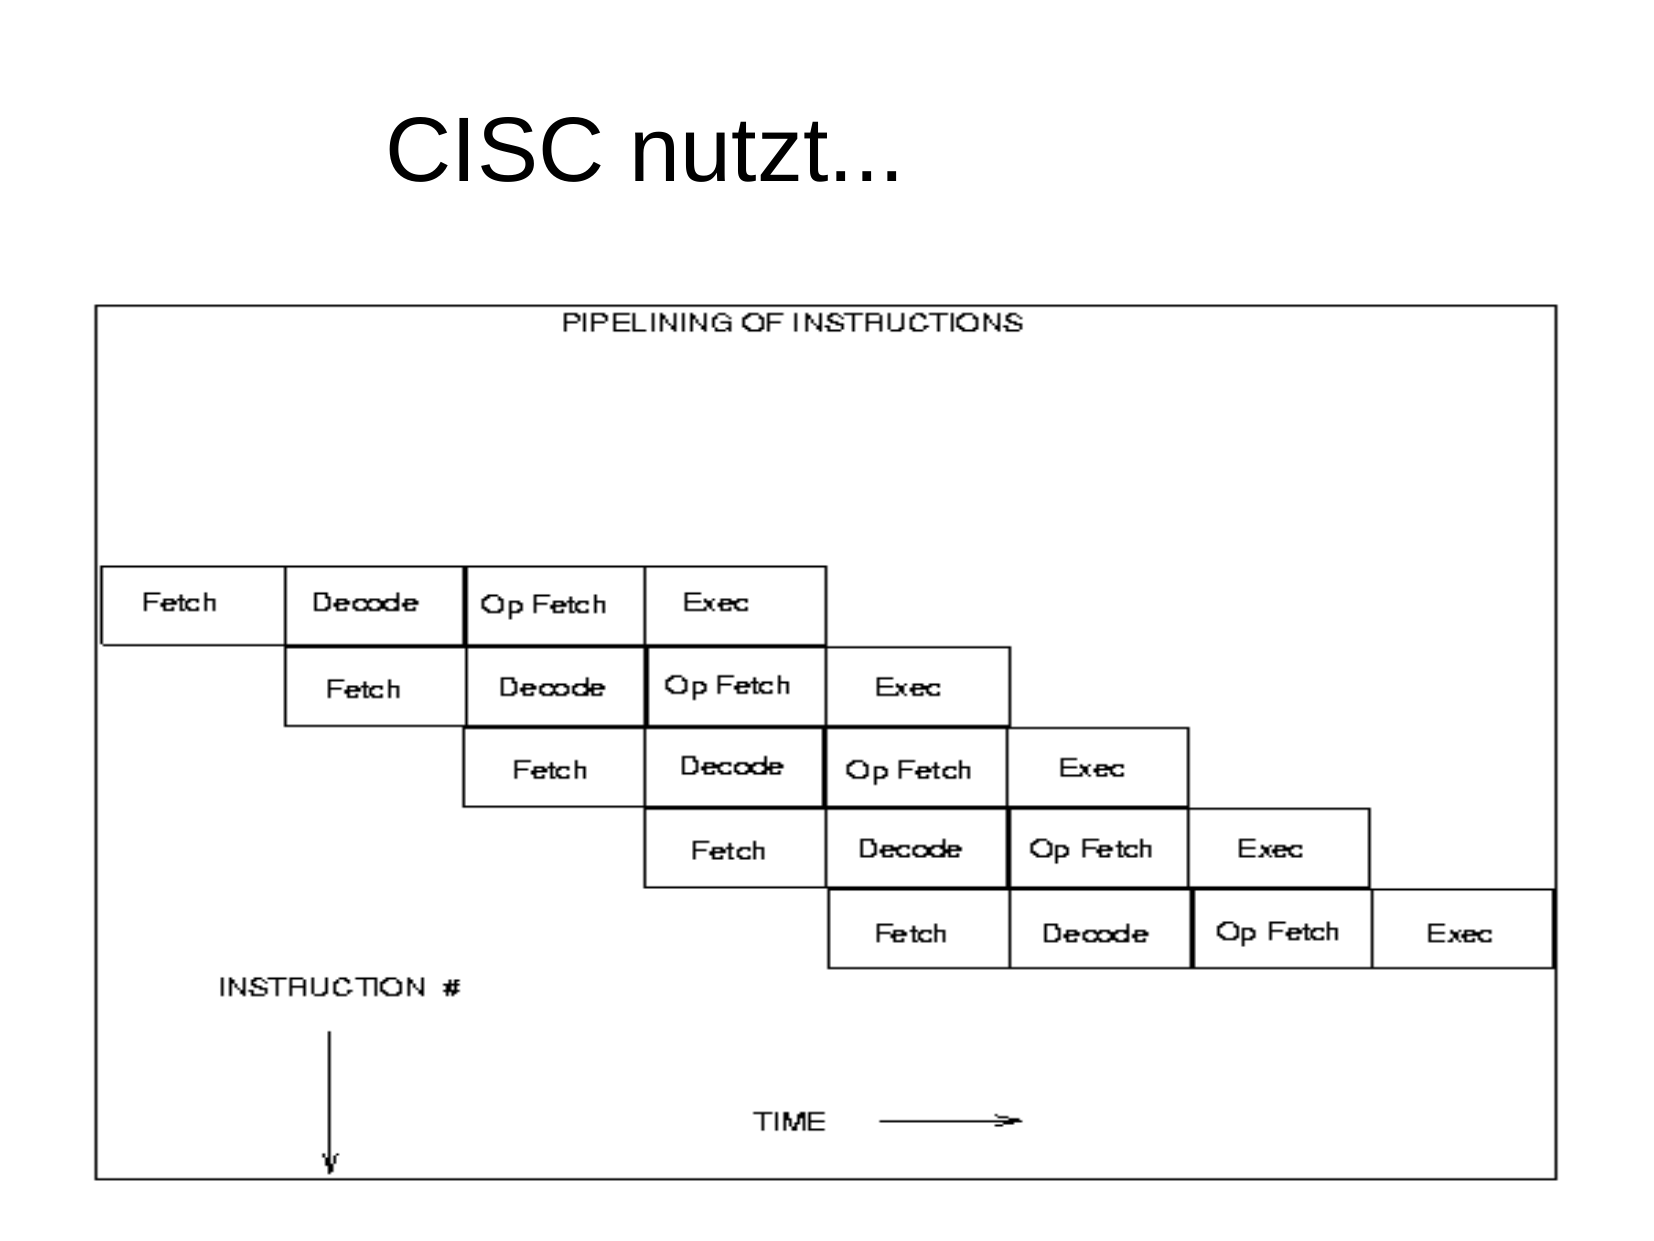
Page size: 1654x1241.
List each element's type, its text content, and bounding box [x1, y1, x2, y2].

picture [90, 299, 1561, 1186]
title CISC nutzt... [82, 47, 1235, 252]
